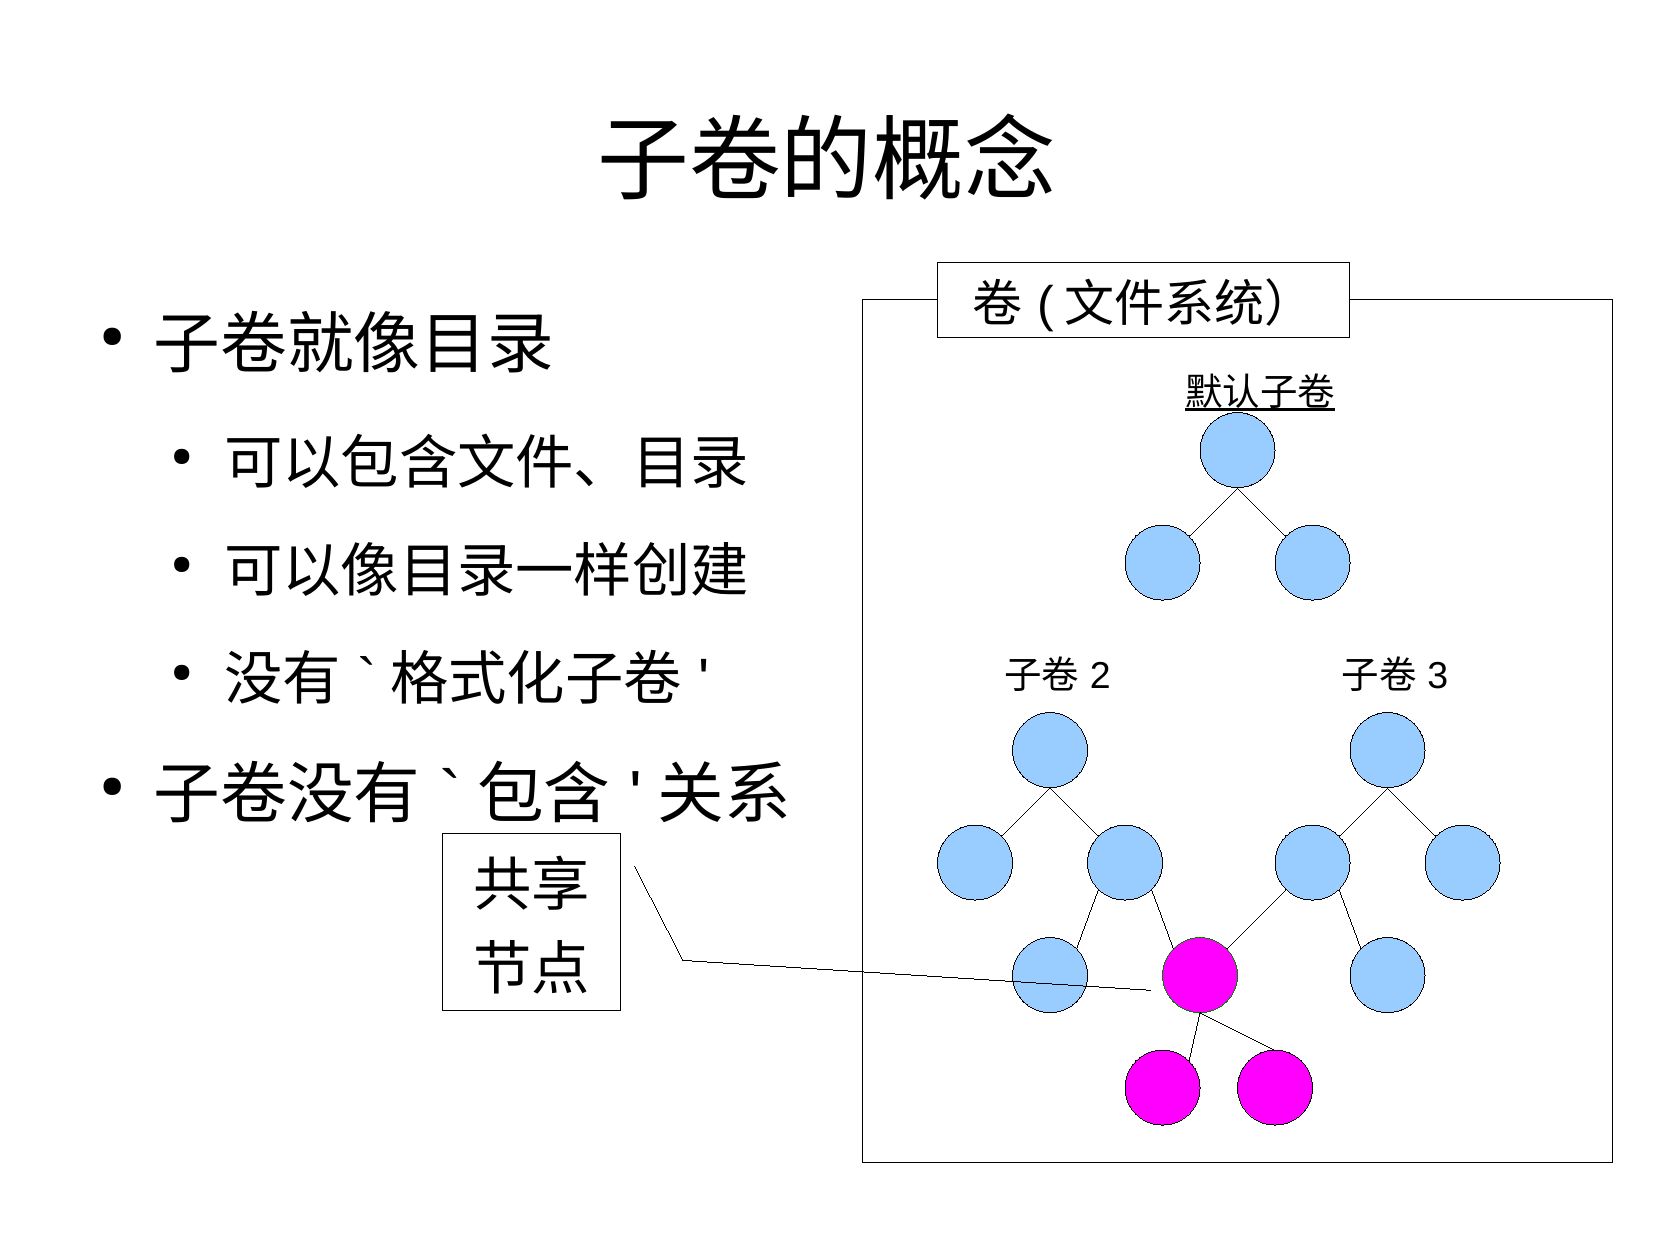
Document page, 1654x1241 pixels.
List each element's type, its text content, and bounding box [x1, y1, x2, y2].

text_box [1237, 1050, 1313, 1126]
text_box 子卷2 [989, 637, 1124, 696]
text_box [1200, 413, 1276, 488]
text_box [937, 825, 1013, 901]
text_box [1012, 937, 1088, 986]
text_box [1012, 712, 1088, 788]
text_box 共享 节点 [443, 834, 620, 1011]
list 子卷就像目录 可以包含文件、目录 可以像目录一样创建 没有`格式化子卷' 子卷没有`包含'关系 [82, 290, 809, 1109]
text_box [1125, 1050, 1201, 1126]
text_box [1425, 825, 1501, 901]
text_box [1087, 825, 1163, 901]
text_box [1013, 982, 1086, 1013]
text_box [1125, 525, 1201, 601]
text_box [1275, 525, 1351, 601]
text_box 卷(文件系统） [937, 262, 1350, 338]
text_box [1350, 712, 1426, 788]
text_box 子卷3 [1327, 637, 1462, 696]
text_box [1350, 937, 1426, 1013]
title 子卷的概念 [82, 49, 1571, 257]
text_box [1275, 825, 1351, 901]
text_box [1162, 937, 1238, 1013]
text_box 默认子卷 [1170, 354, 1351, 413]
